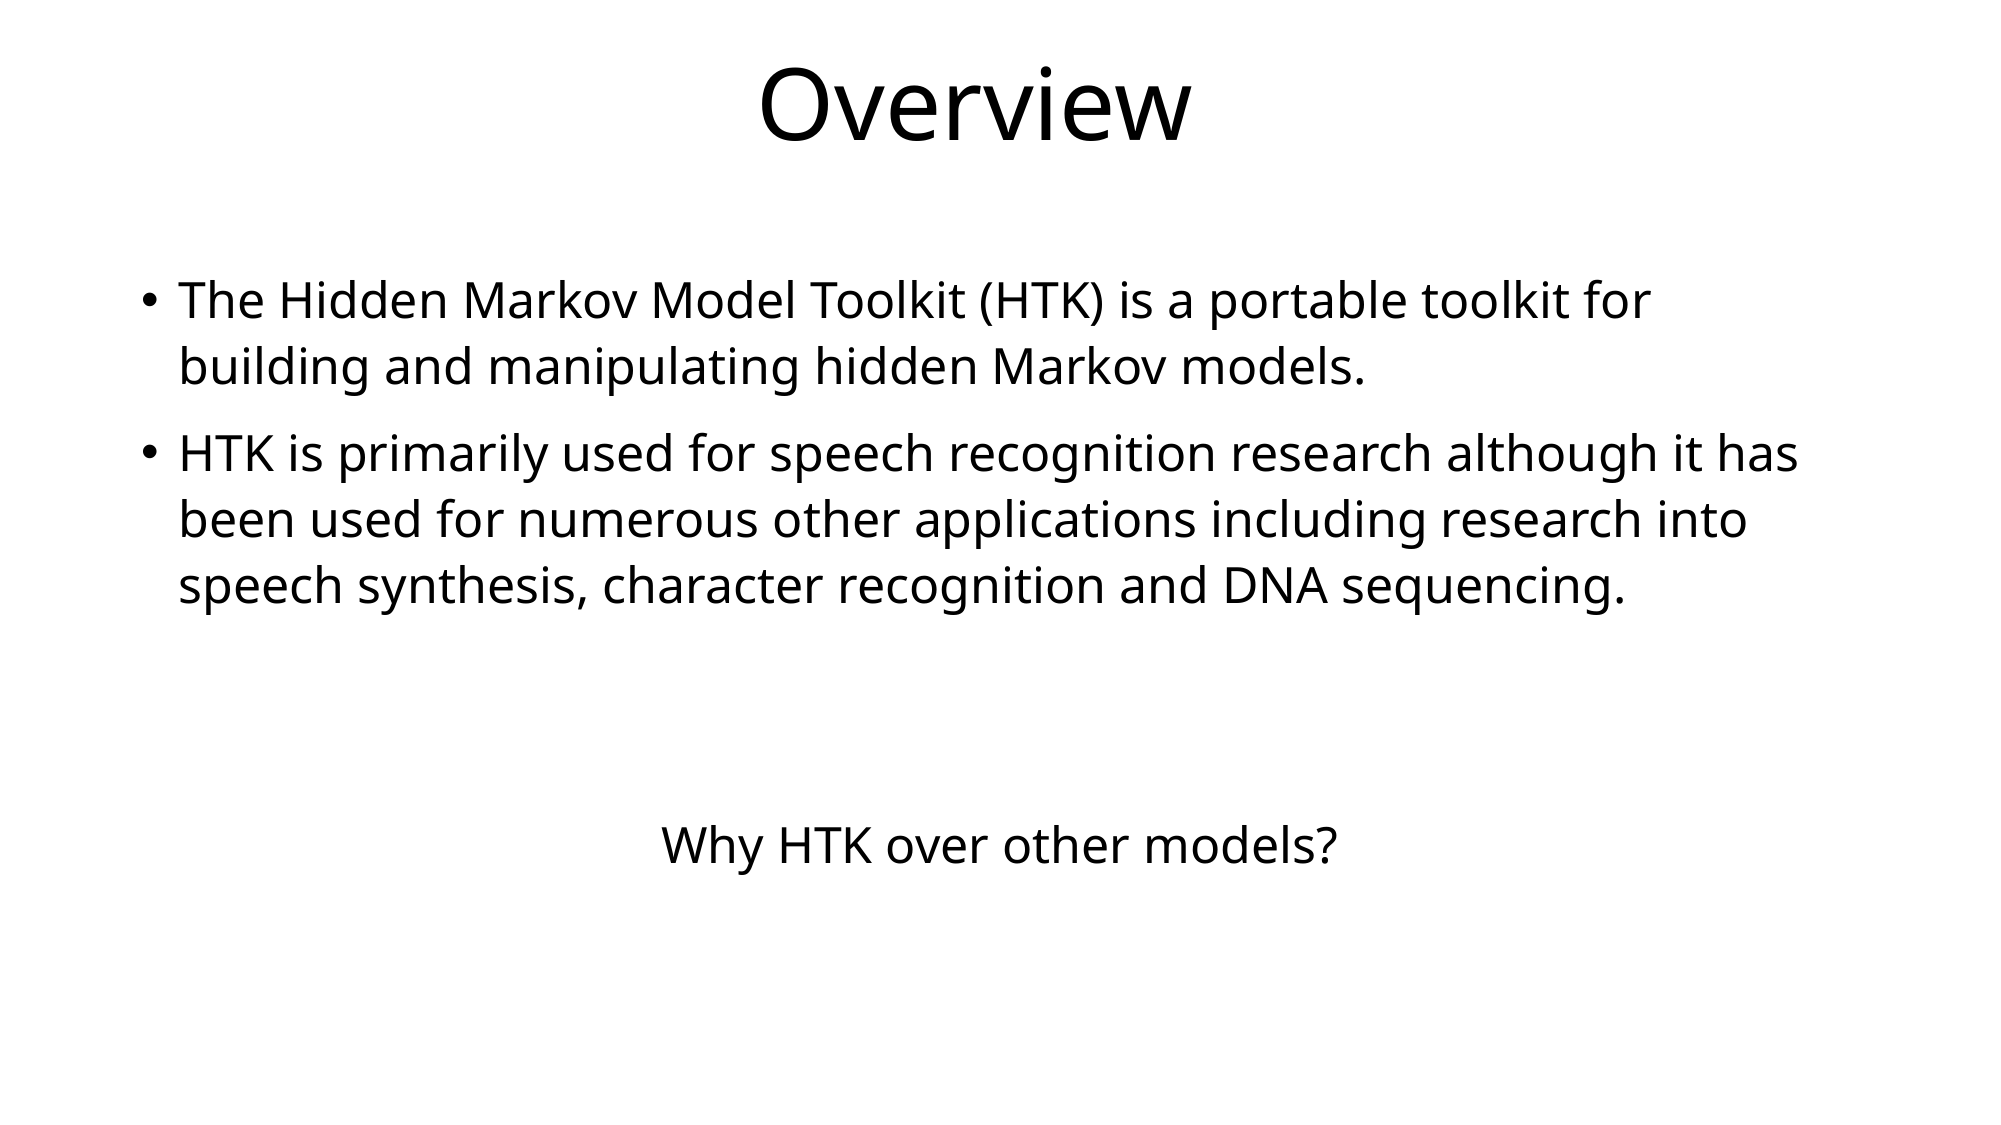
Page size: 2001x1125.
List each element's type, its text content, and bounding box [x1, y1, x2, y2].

text_box The Hidden Markov Model Toolkit (HTK) is a portable toolkit for building and manipulating hidden Markov models. HTK is primarily used for speech recognition research although it has been used for numerous other applications including research into speech synthesis, character recognition and DNA sequencing. Why HTK over other models? [126, 174, 1874, 1016]
text_box Overview [681, 6, 1269, 174]
